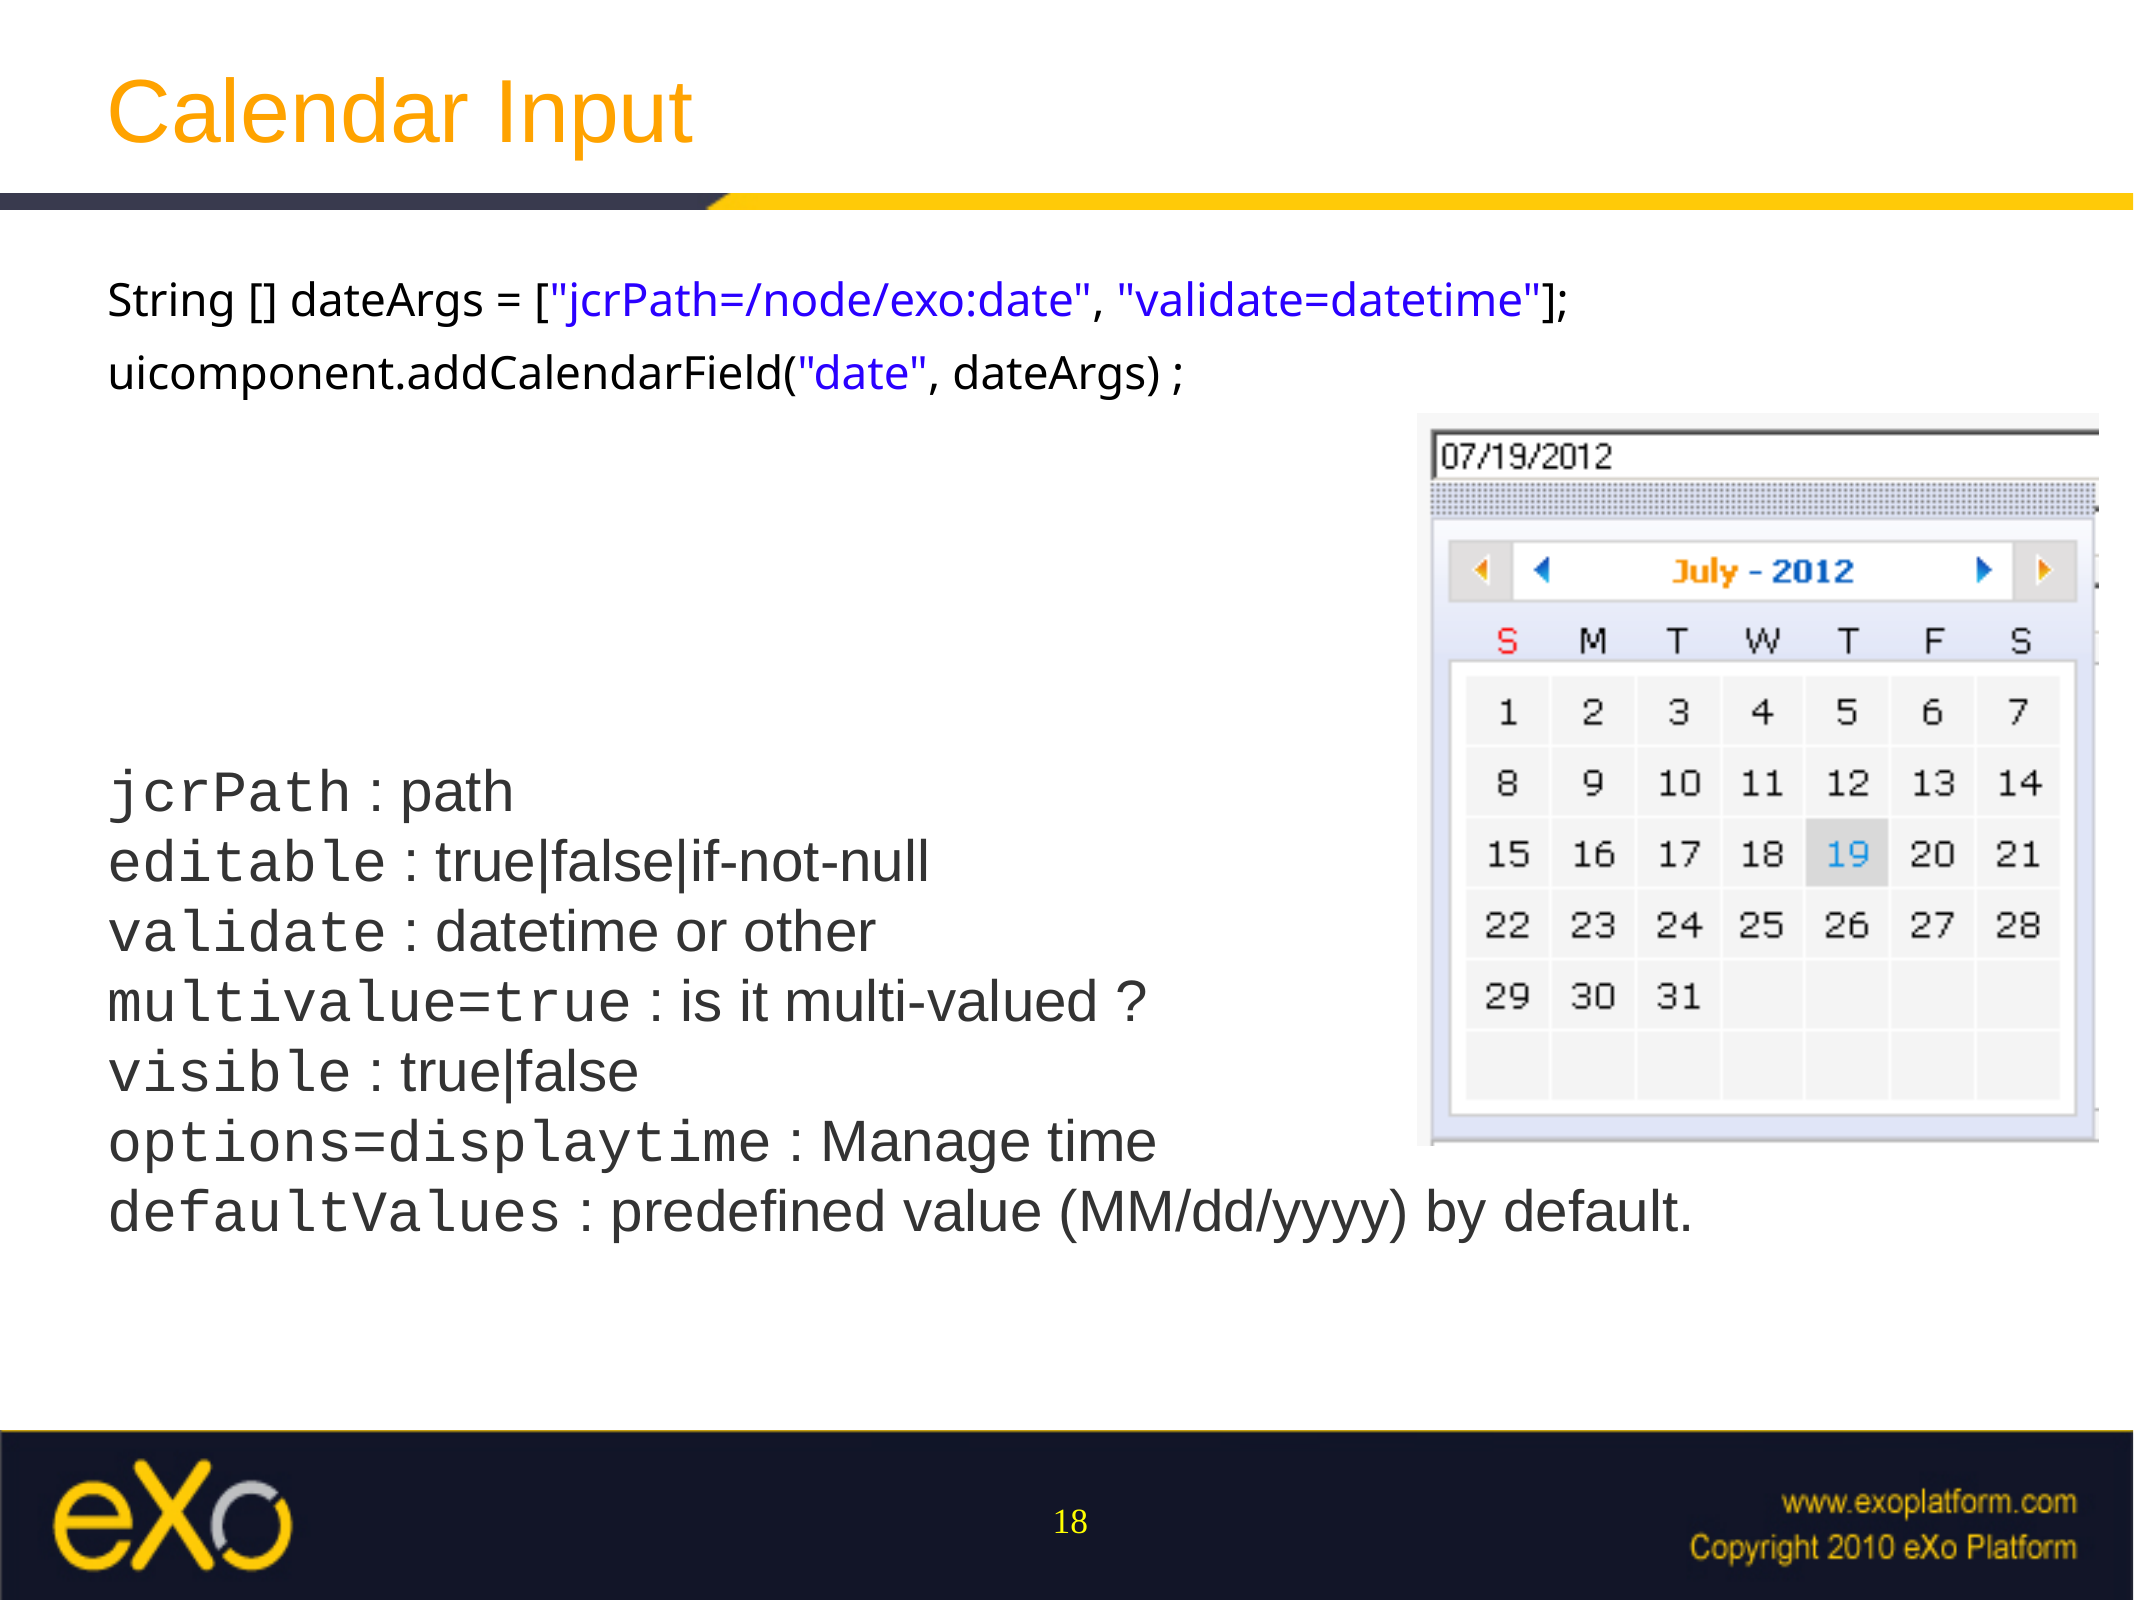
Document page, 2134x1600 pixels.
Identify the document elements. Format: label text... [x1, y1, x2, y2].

picture [0, 193, 2134, 210]
picture [1417, 413, 2099, 1146]
list String [] dateArgs = ["jcrPath=/node/exo:date", "validate=datetime"]; uicomponent.addCalendarField("date", dateArgs) ; jcrPath : path editable : true|false|if-not-null validate : datetime or other multivalue=true : is it multi-valued ? visible : true|false options=displaytime : Manage time defaultValues : predefined value (MM/dd/yyyy) by default. [106, 287, 2025, 1360]
title Calendar Input [106, 55, 2025, 184]
picture [0, 1430, 2134, 1600]
